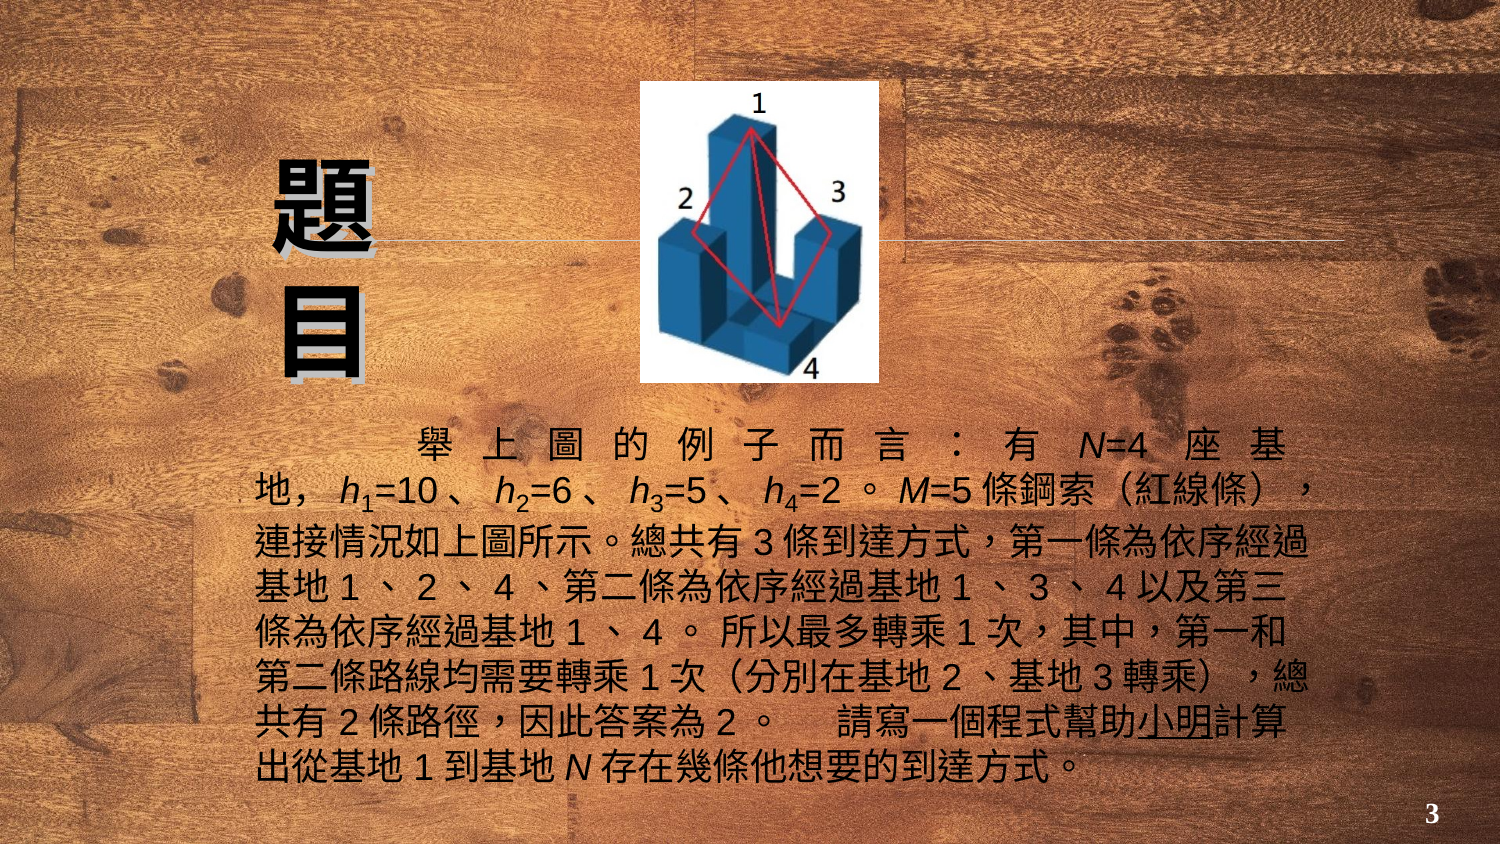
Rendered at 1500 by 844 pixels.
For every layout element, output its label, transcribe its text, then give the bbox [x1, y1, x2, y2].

title 題 目 [28, 306, 210, 552]
text_box 舉上圖的例子而言：有N=4座基地，h1=10、h2=6、h3=5、h4=2。M=5條鋼索（紅線條），連接情況如上圖所示。總共有3條到達方式，第一條為依序經過基地1、2、4、第二條為依序經過基地1、3、4以及第三條為依序經過基地1、4。 所以最多轉乘1次，其中，第一和第二條路線均需要轉乘1次（分別在基地2、基地3轉乘），總共有2條路徑，因此答案為2。 請寫一個程式幫助小明計算出從基地1到基地N存在幾條他想要的到達方式。 [239, 93, 1325, 795]
slide_number 3 [1410, 779, 1500, 844]
picture [640, 81, 879, 383]
